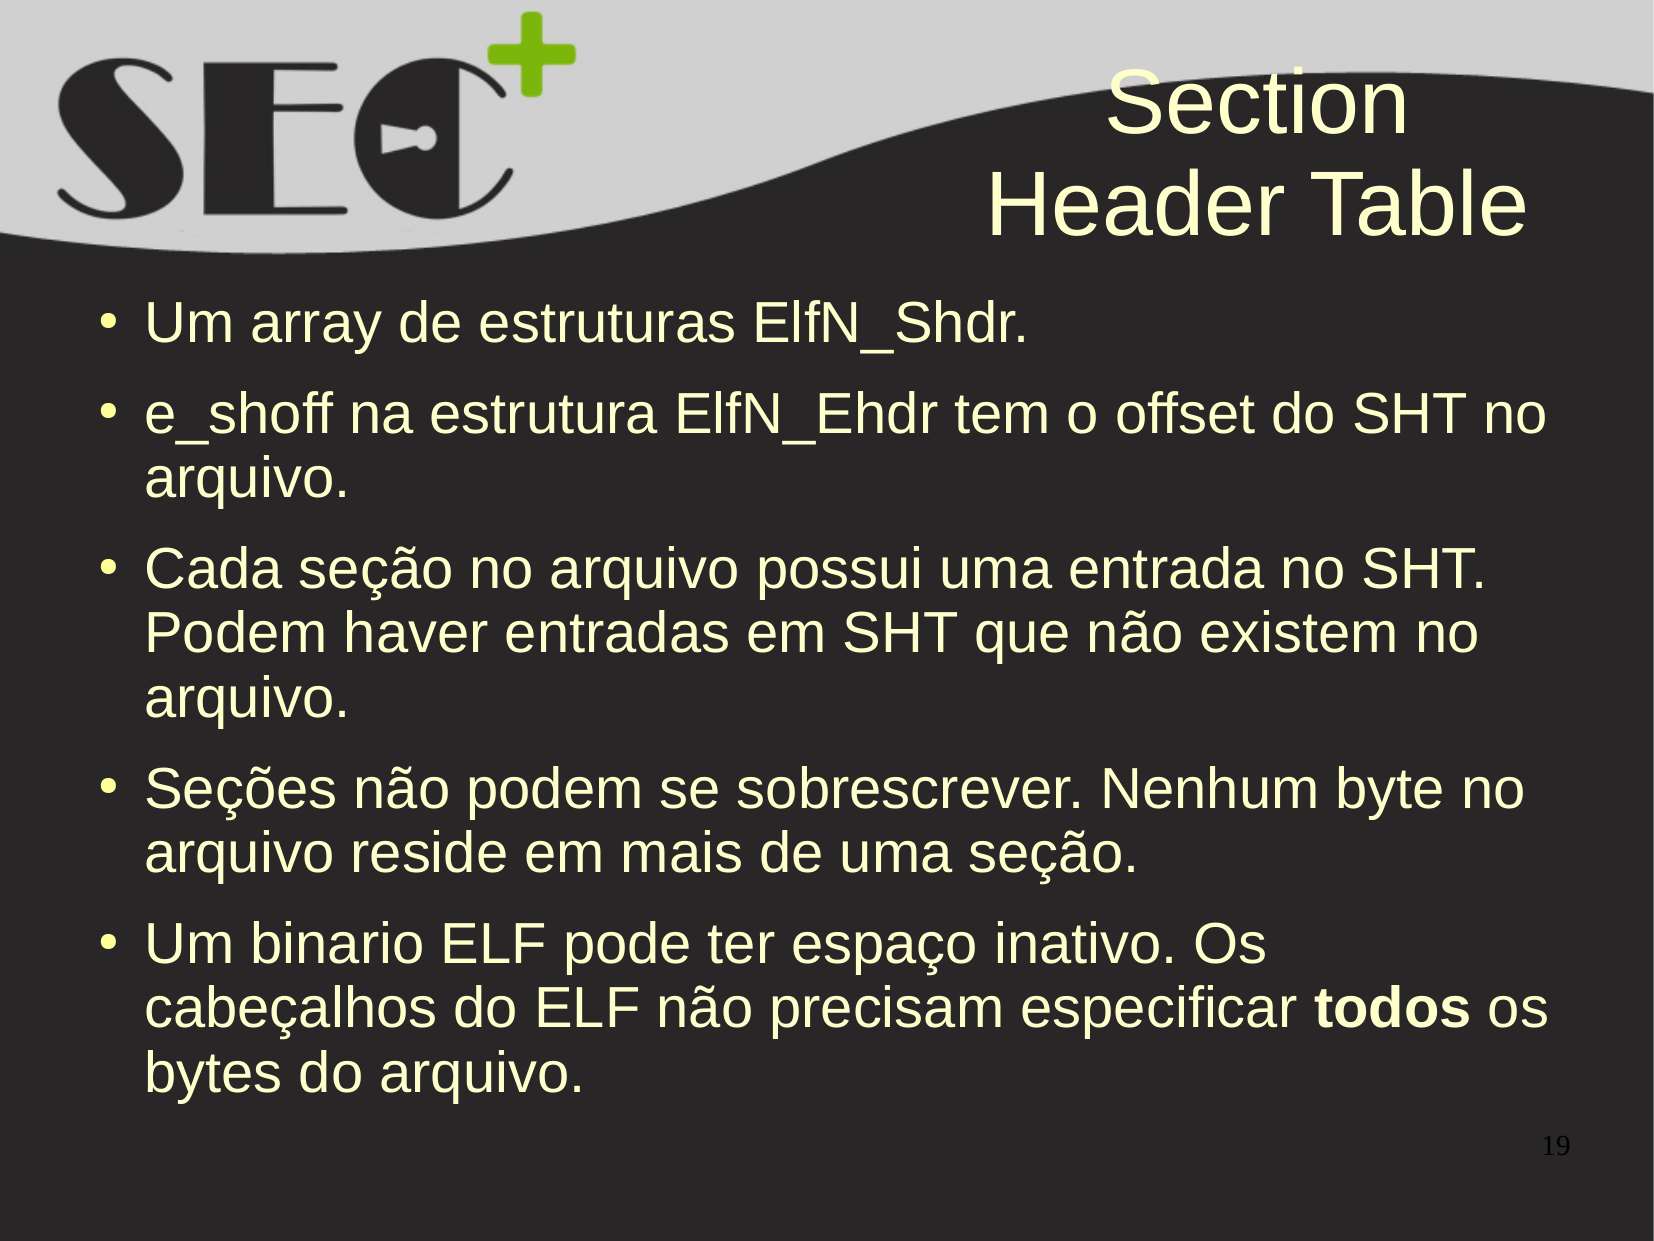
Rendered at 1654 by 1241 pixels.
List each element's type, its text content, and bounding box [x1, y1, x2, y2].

title Section Header Table [945, 49, 1571, 257]
list Um array de estruturas ElfN_Shdr. e_shoff na estrutura ElfN_Ehdr tem o offset do SHT no arquivo. Cada seção no arquivo possui uma entrada no SHT. Podem haver entradas em SHT que não existem no arquivo. Seções não podem se sobrescrever. Nenhum byte no arquivo reside em mais de uma seção. Um binario ELF pode ter espaço inativo. Os cabeçalhos do ELF não precisam especificar todos os bytes do arquivo. [82, 290, 1571, 1109]
picture [0, 0, 1654, 1241]
